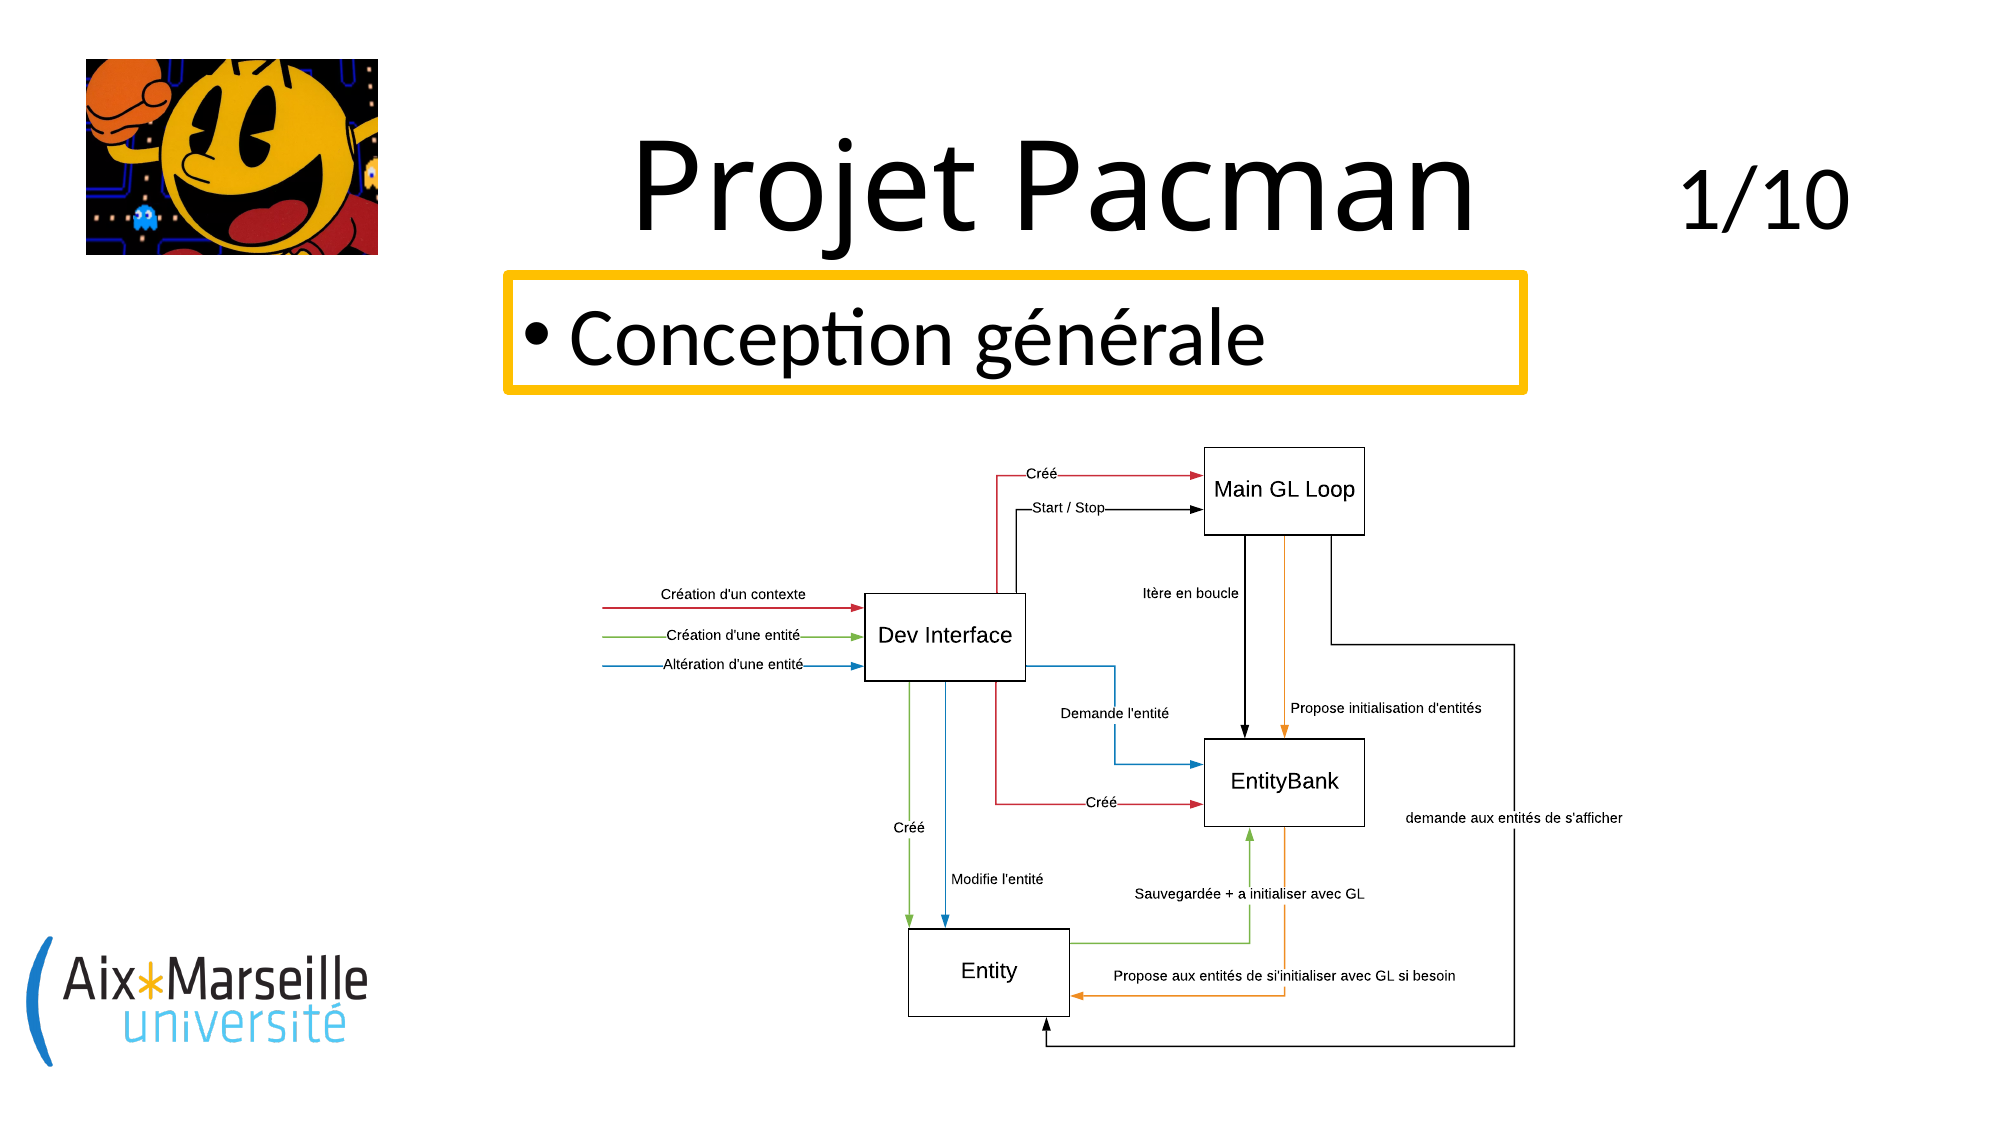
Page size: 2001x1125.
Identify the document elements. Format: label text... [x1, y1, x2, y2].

picture [86, 59, 378, 255]
picture [602, 418, 1639, 1075]
title Projet Pacman [465, 73, 1644, 265]
text_box Conception générale [507, 274, 1524, 390]
subtitle 1/10 [1559, 142, 1968, 255]
picture [0, 903, 425, 1096]
